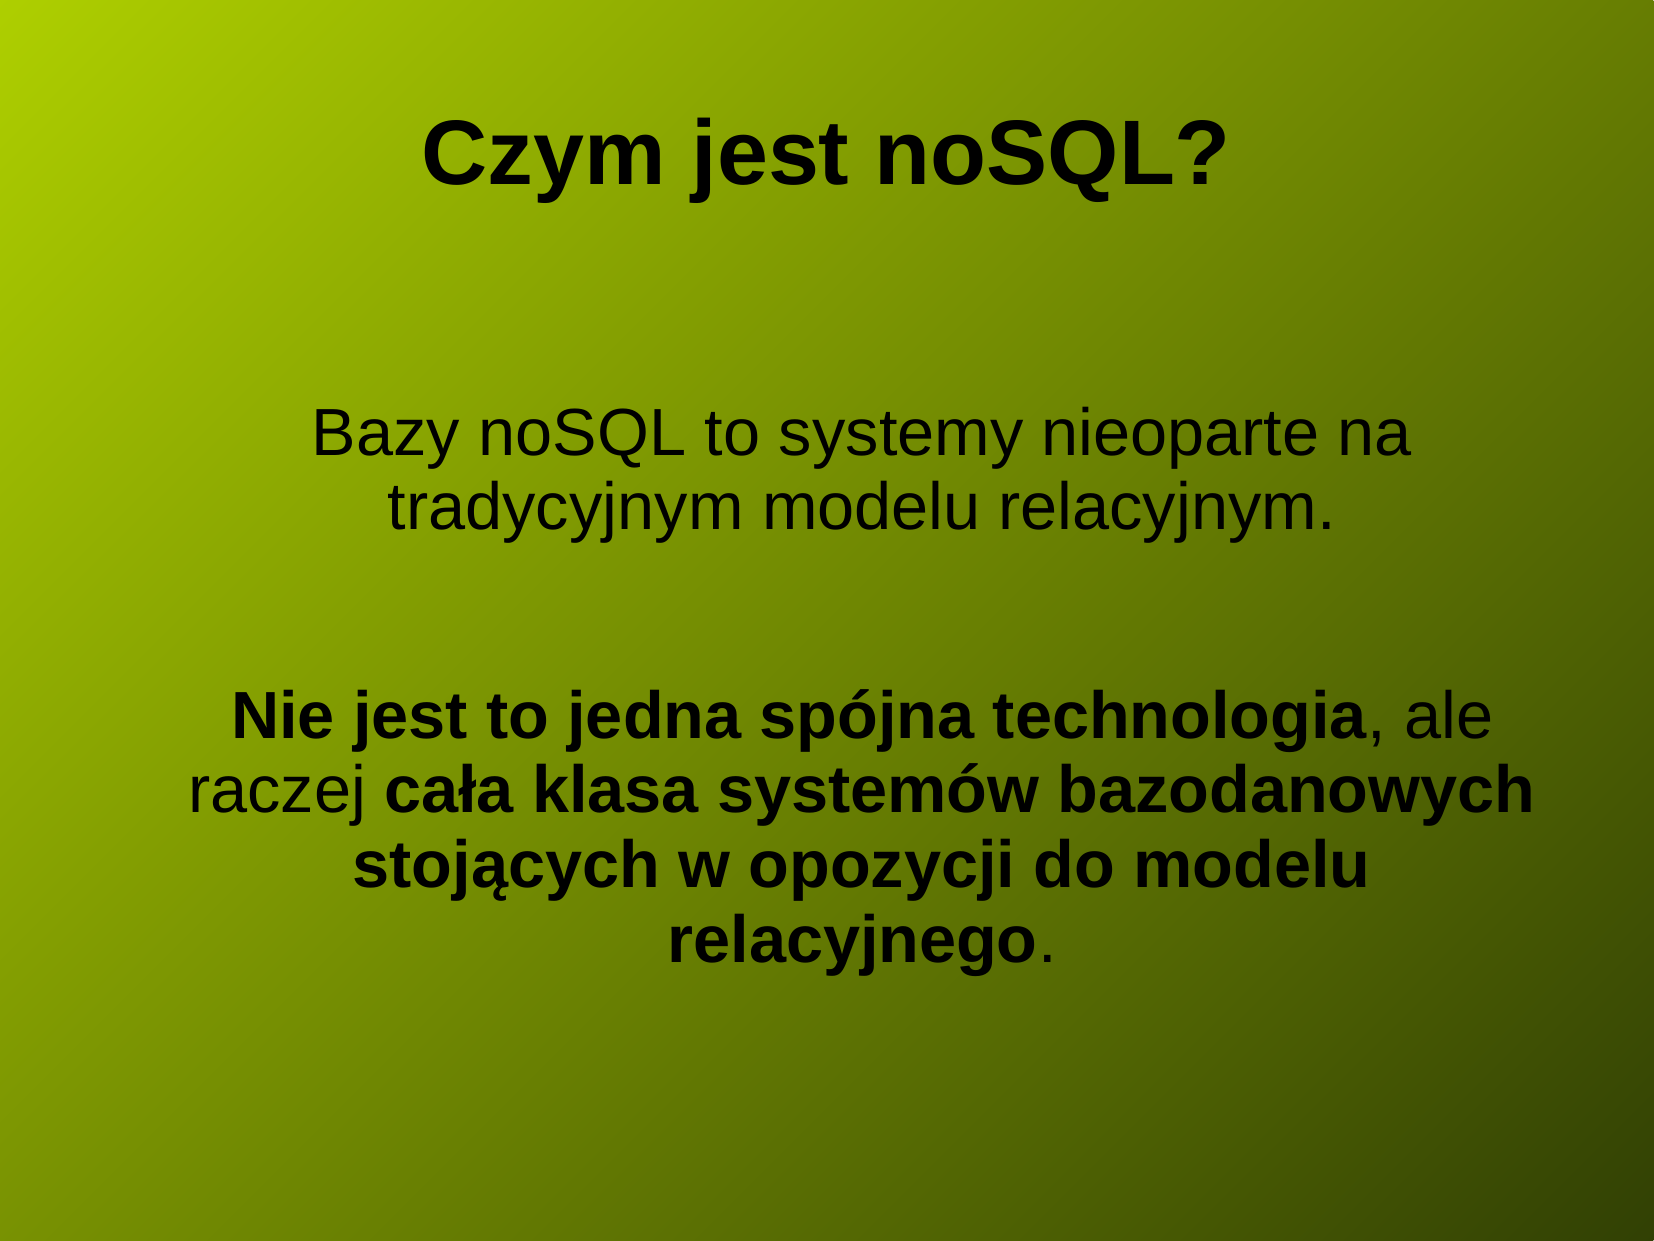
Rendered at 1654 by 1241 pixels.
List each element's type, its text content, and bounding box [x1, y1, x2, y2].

list Bazy noSQL to systemy nieoparte na tradycyjnym modelu relacyjnym. Nie jest to jedna spójna technologia, ale raczej cała klasa systemów bazodanowych stojących w opozycji do modelu relacyjnego. [82, 290, 1571, 1010]
title Czym jest noSQL? [82, 49, 1571, 257]
